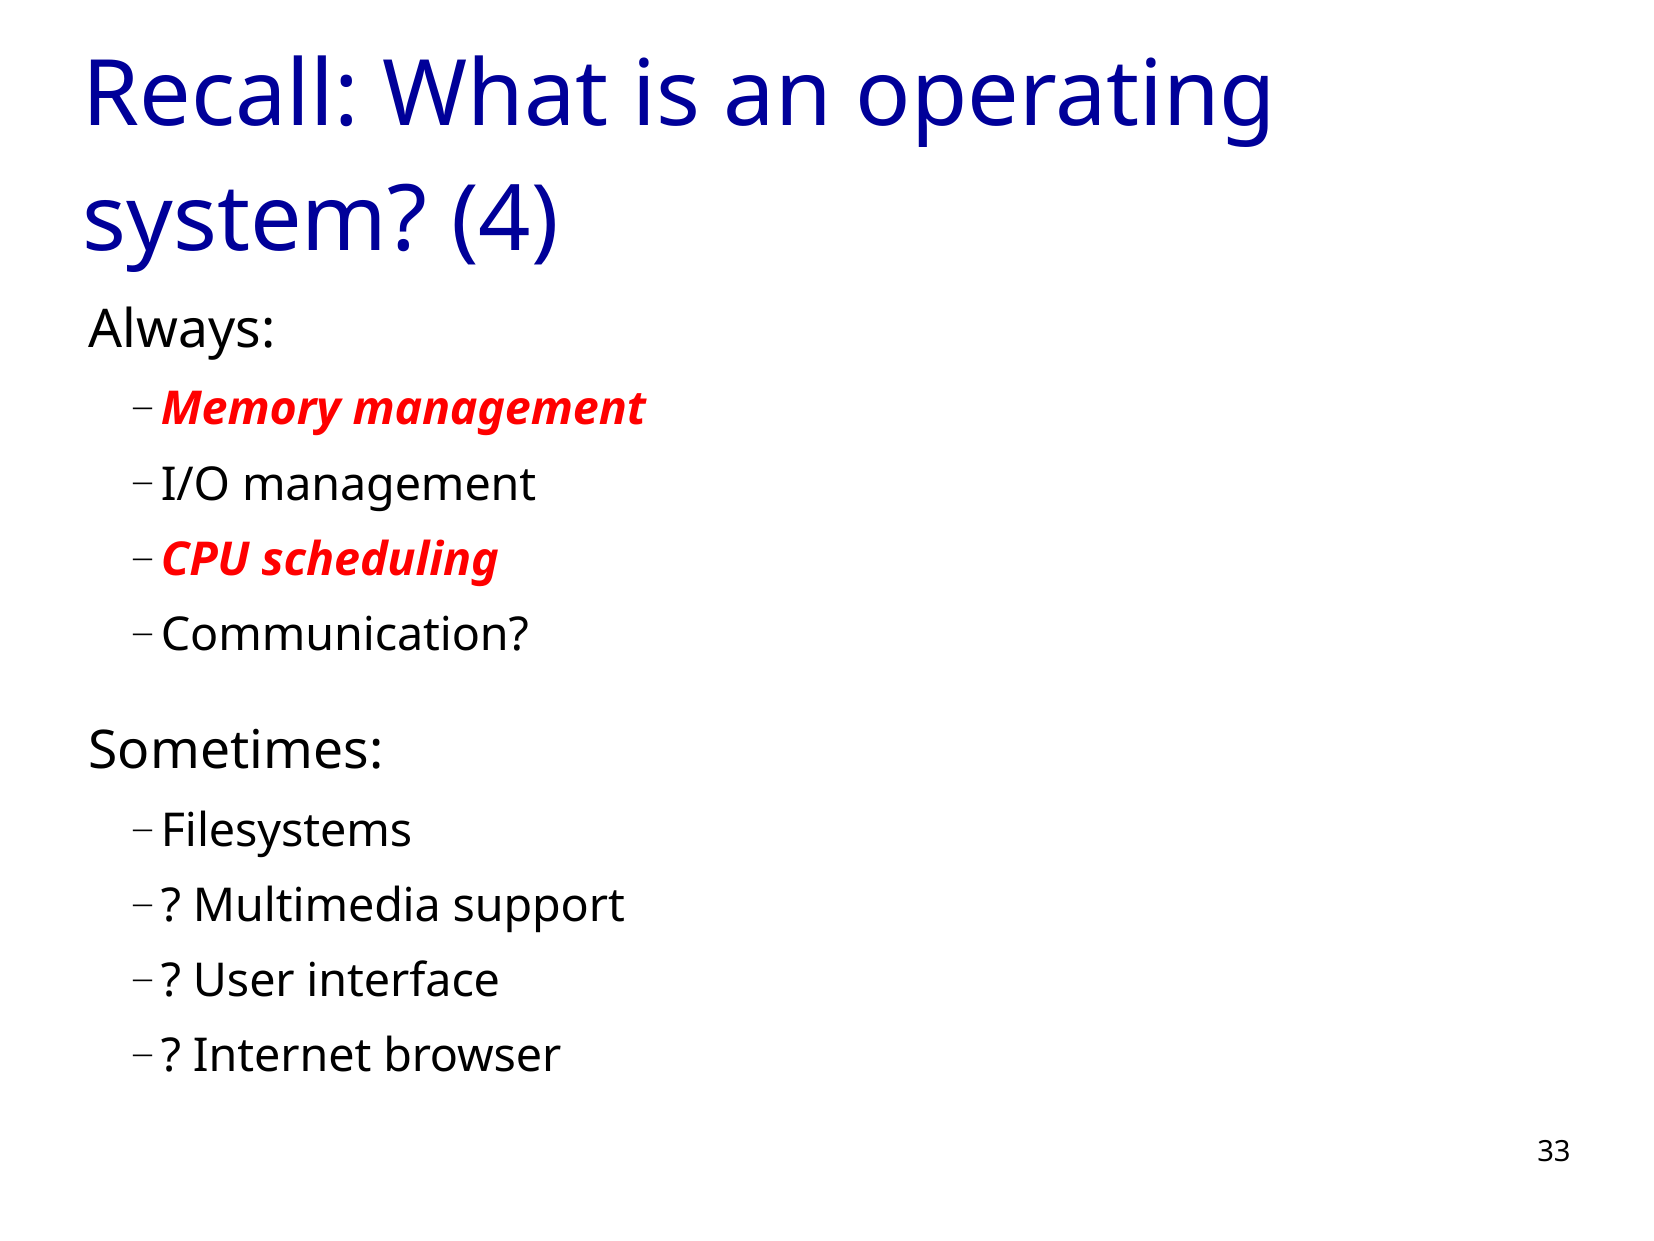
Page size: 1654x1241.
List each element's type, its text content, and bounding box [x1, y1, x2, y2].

list Always: Memory management I/O management CPU scheduling Communication? Sometimes: Filesystems ? Multimedia support ? User interface ? Internet browser [60, 290, 1571, 1096]
title Recall: What is an operating system? (4) [82, 49, 1571, 257]
